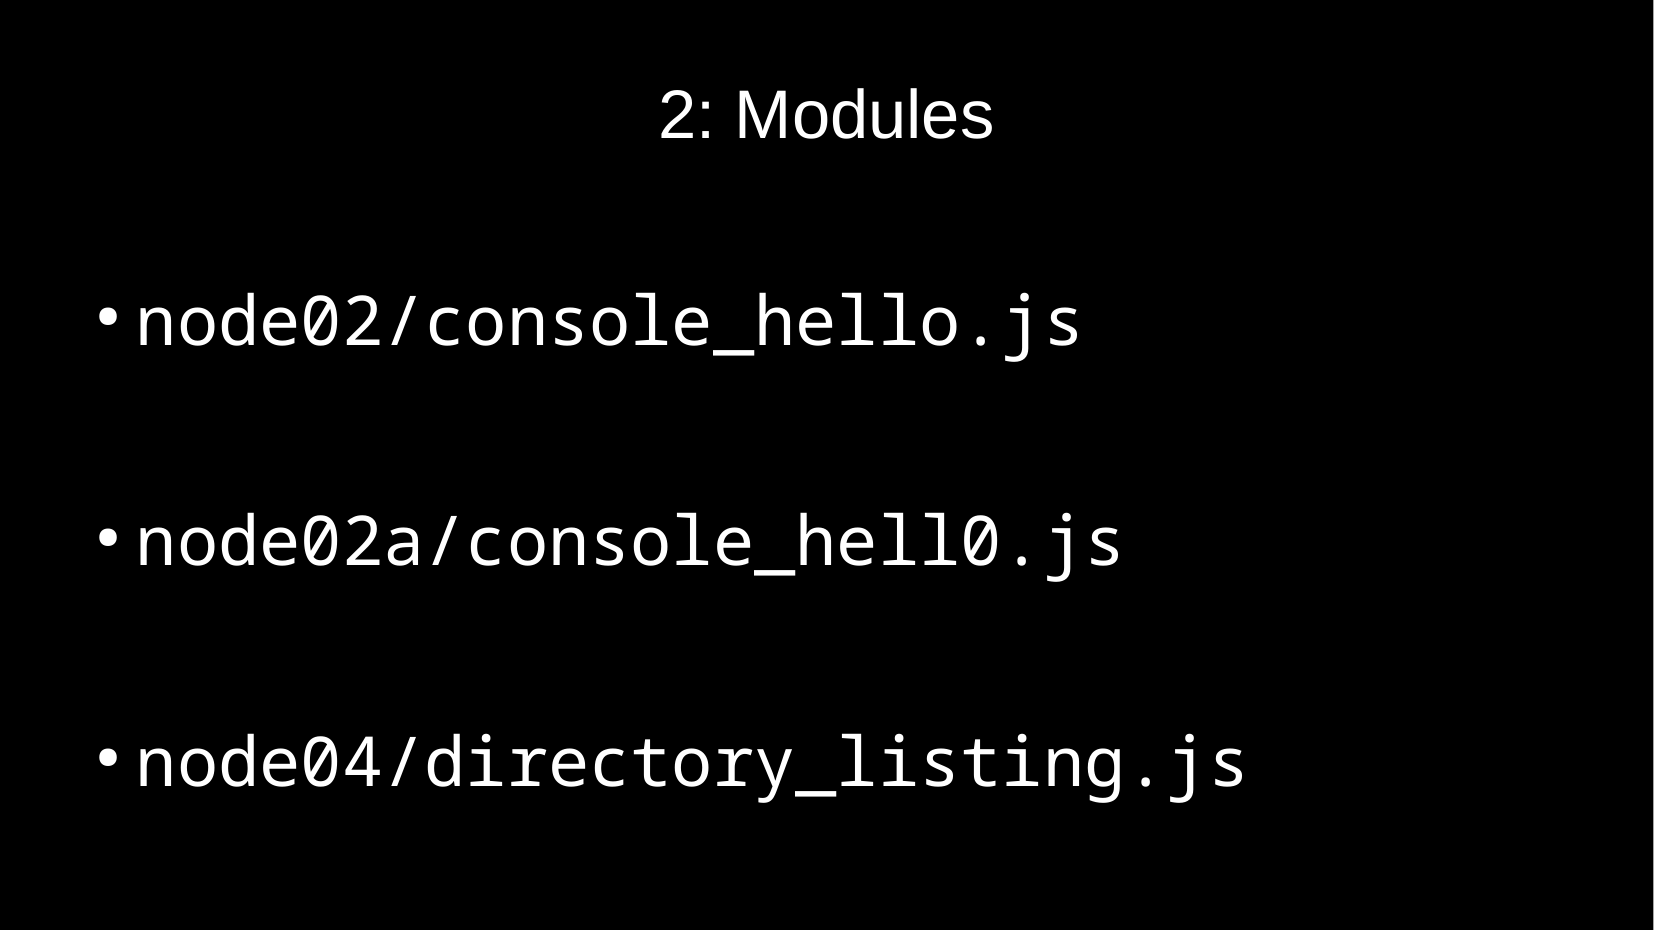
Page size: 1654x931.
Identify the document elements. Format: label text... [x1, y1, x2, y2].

list node02/console_hello.js node02a/console_hell0.js node04/directory_listing.js [82, 271, 1571, 812]
title 2: Modules [82, 37, 1571, 193]
